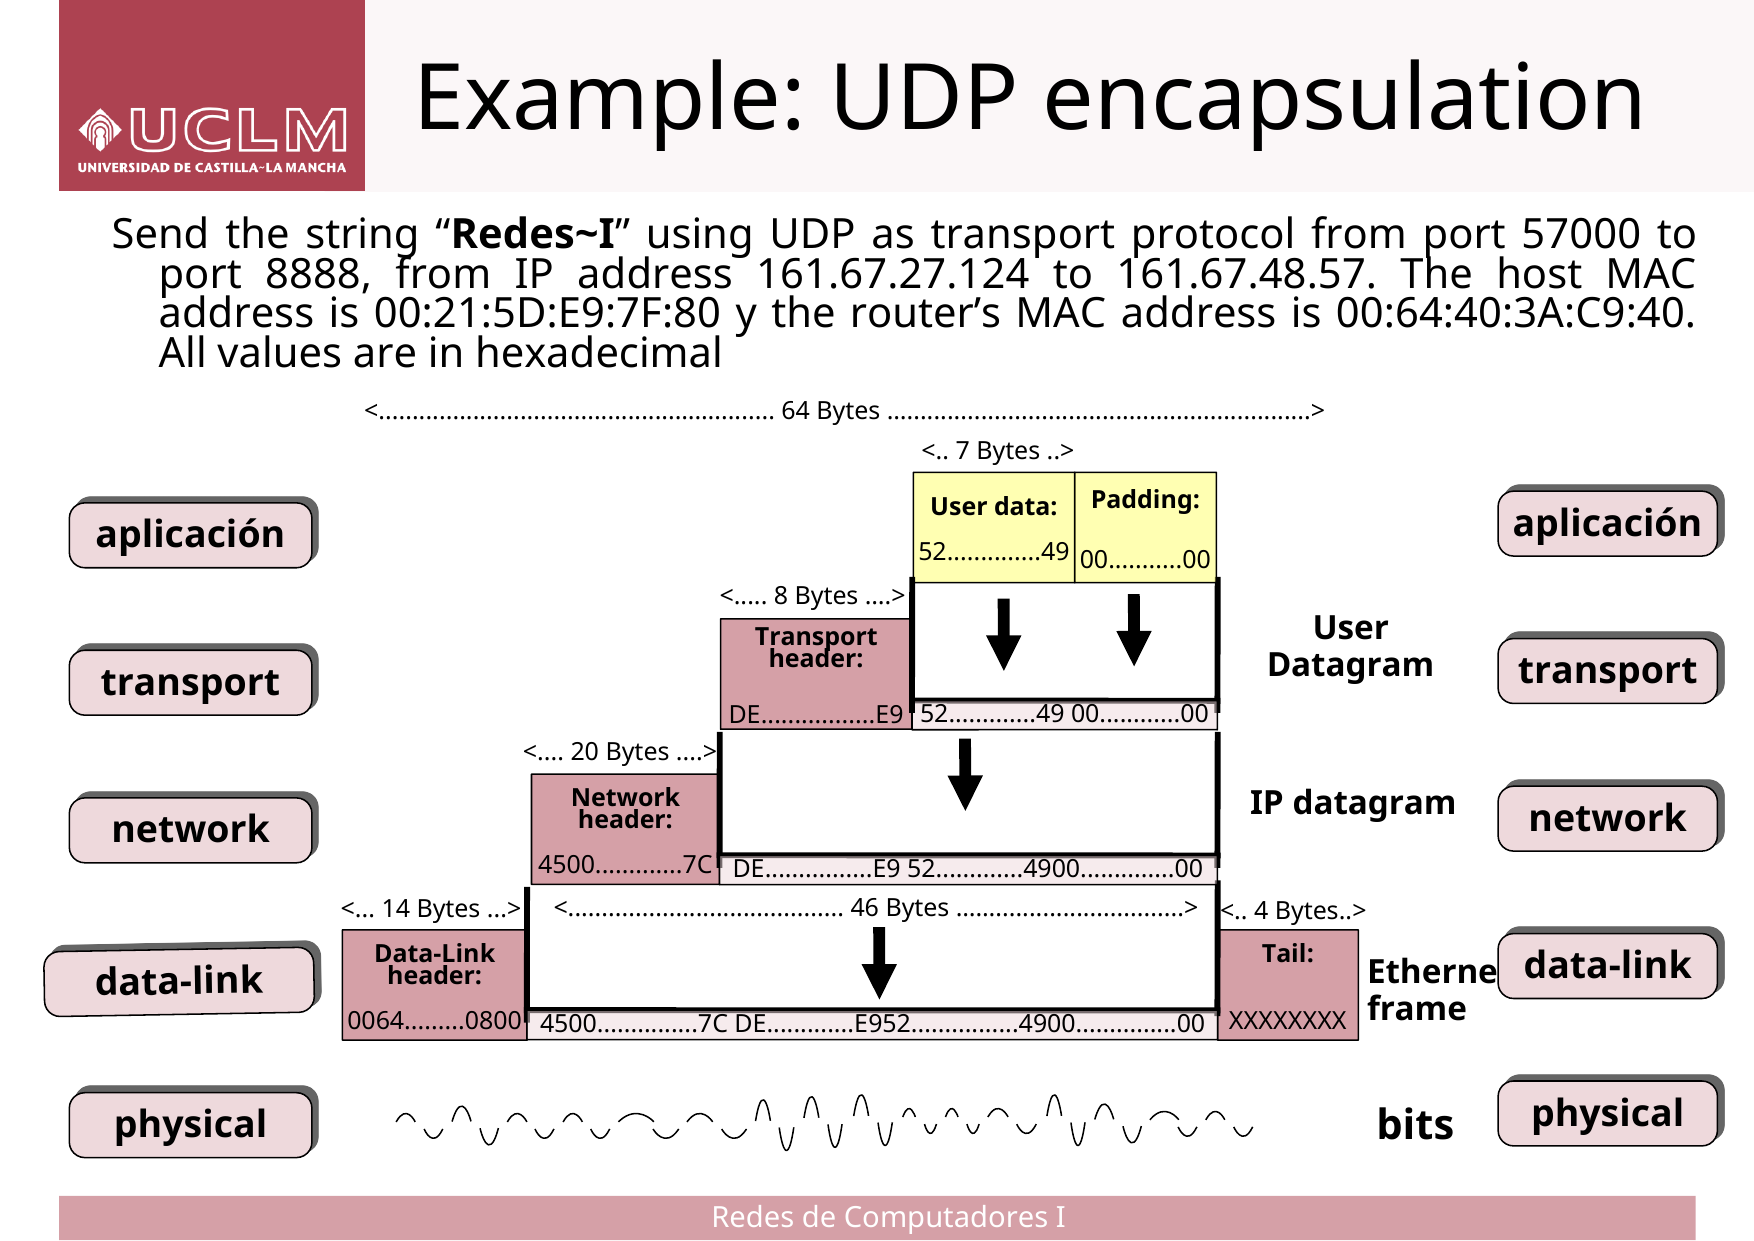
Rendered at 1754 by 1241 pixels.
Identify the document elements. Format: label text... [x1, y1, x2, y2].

text_box [558, 1016, 566, 1023]
text_box network [69, 797, 312, 863]
text_box [719, 855, 726, 885]
text_box DE................E9 52.............4900..............00 [726, 855, 1197, 890]
text_box <......................................... 46 Bytes ……............................> [551, 893, 1202, 930]
text_box bits [1441, 1120, 1451, 1128]
picture [59, 0, 365, 191]
text_box [1180, 1016, 1187, 1030]
text_box aplicación [1498, 491, 1718, 557]
text_box transport [69, 650, 312, 716]
text_box <............................................……......... 64 Bytes …............................................................> [349, 397, 1342, 433]
text_box Transport header: DE.................E9 [720, 618, 911, 730]
text_box Padding: 00...........00 [1074, 472, 1217, 583]
text_box 4500...............7C DE.............E952................4900...............00 [566, 1010, 1180, 1047]
text_box [526, 1010, 566, 1040]
text_box physical [69, 1092, 312, 1158]
text_box aplicación [69, 502, 312, 568]
text_box <.. 4 Bytes..> [1228, 897, 1359, 930]
text_box <..... 8 Bytes ….> [712, 582, 914, 618]
text_box User Datagram [1252, 609, 1450, 674]
text_box data-link [1498, 933, 1718, 999]
text_box IP datagram [1249, 784, 1418, 848]
text_box <.... 20 Bytes ....> [519, 738, 721, 775]
text_box 52.............49 00............00 [911, 700, 1218, 737]
text_box Redes de Computadores I [607, 1201, 1161, 1232]
text_box bits [1376, 1102, 1451, 1166]
text_box Example: UDP encapsulation [413, 0, 1667, 198]
text_box data-link [43, 947, 315, 1017]
text_box Network header: 4500.............7C [531, 775, 719, 885]
text_box network [1498, 786, 1718, 852]
text_box physical [1498, 1081, 1718, 1146]
text_box User data: 52..............49 [913, 473, 1074, 583]
text_box Tail: XXXXXXXX [1217, 929, 1359, 1041]
text_box <.. 7 Bytes ..> [897, 436, 1099, 473]
text_box Send the string “Redes~I” using UDP as transport protocol from port 57000 to port 8888, from IP address 161.67.27.124 to 161.67.48.57. The host MAC address is 00:21:5D:E9:7F:80 y the router’s MAC address is 00:64:40:3A:C9:40. All values are in hexadecimal [87, 200, 1713, 396]
text_box Data-Link header: 0064.........0800 [342, 931, 528, 1041]
text_box [1180, 1010, 1218, 1040]
text_box Ethernet frame [1367, 954, 1501, 1018]
text_box [1197, 855, 1218, 885]
text_box <... 14 Bytes ...> [330, 895, 532, 931]
text_box transport [1498, 638, 1718, 704]
